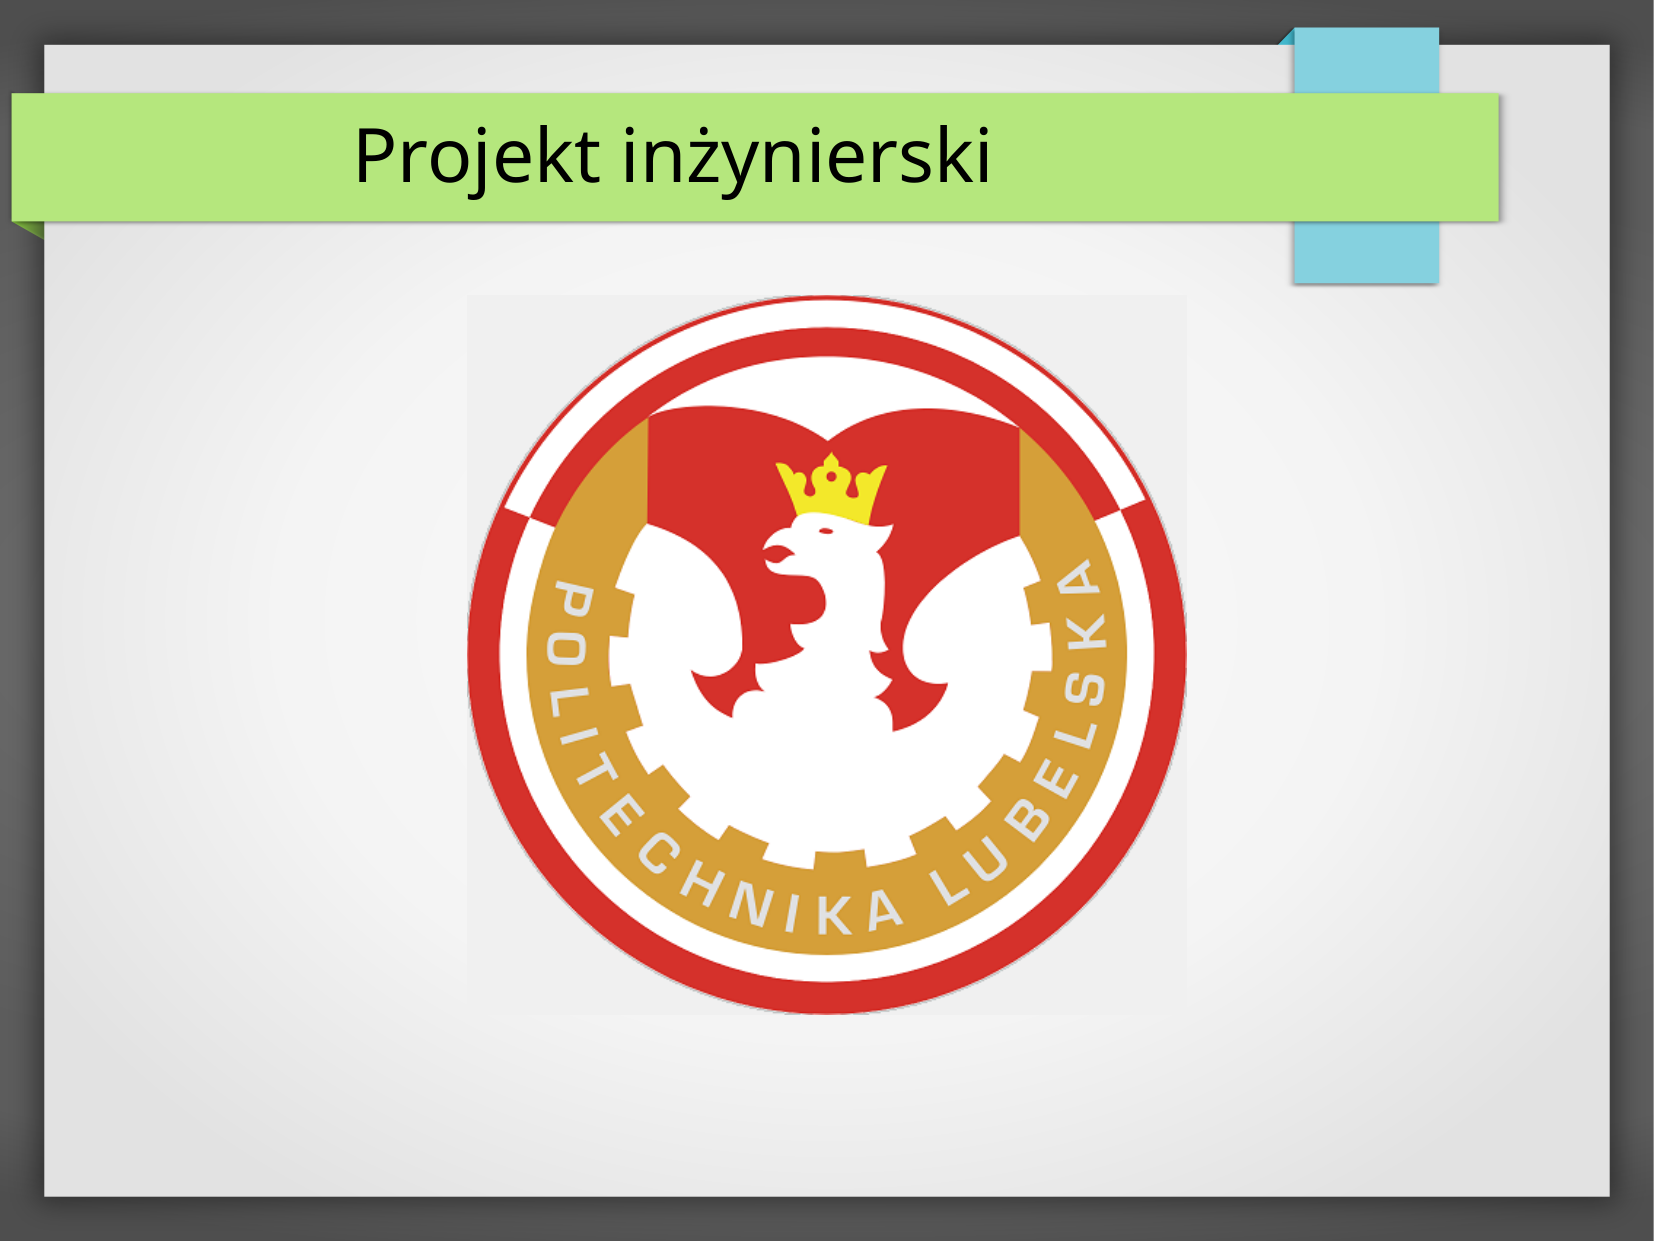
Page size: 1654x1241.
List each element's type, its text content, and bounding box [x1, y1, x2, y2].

picture [0, 0, 1654, 1241]
title Projekt inżynierski [82, 94, 1264, 213]
